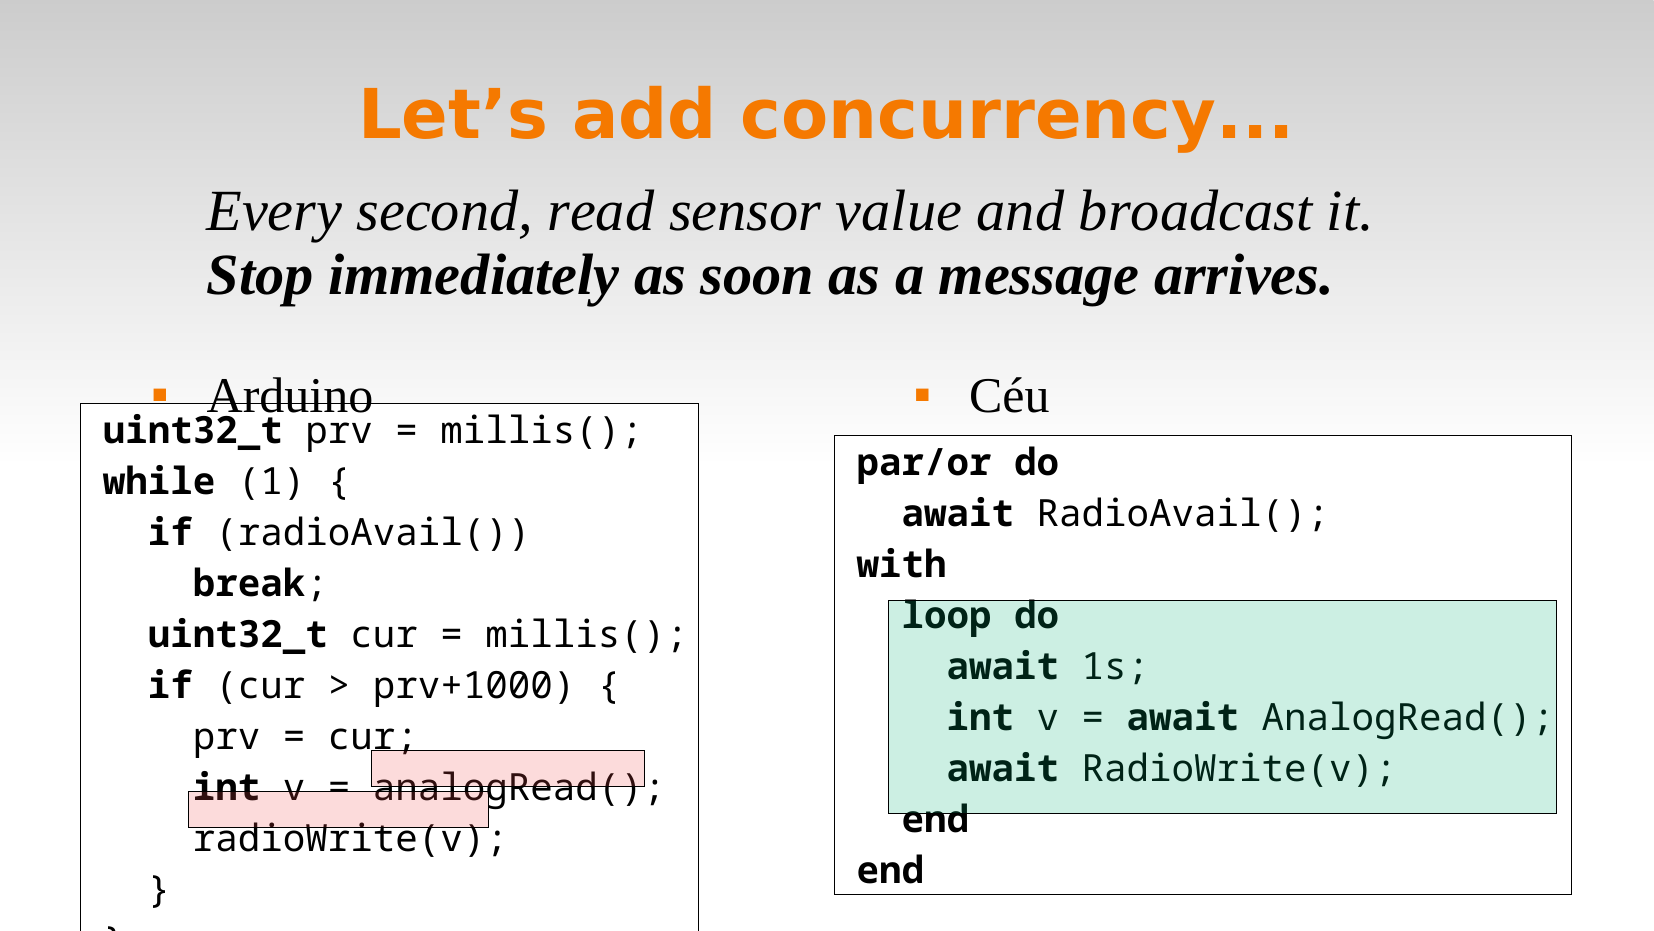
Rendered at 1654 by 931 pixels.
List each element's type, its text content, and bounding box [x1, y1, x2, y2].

list Arduino [82, 368, 809, 851]
text_box par/or do await RadioAvail(); with loop do await 1s; int v = await AnalogRead(); await RadioWrite(v); end end [834, 469, 1572, 862]
text_box uint32_t prv = millis(); while (1) { if (radioAvail()) break; uint32_t cur = millis(); if (cur > prv+1000) { prv = cur; int v = analogRead(); radioWrite(v); } } [80, 444, 699, 924]
text_box [188, 791, 489, 828]
list Céu [845, 368, 1572, 840]
list Every second, read sensor value and broadcast it. Stop immediately as soon as a message arrives. [82, 177, 1538, 338]
title Let’s add concurrency... [82, 37, 1571, 193]
text_box [371, 750, 645, 787]
text_box [888, 600, 1557, 814]
